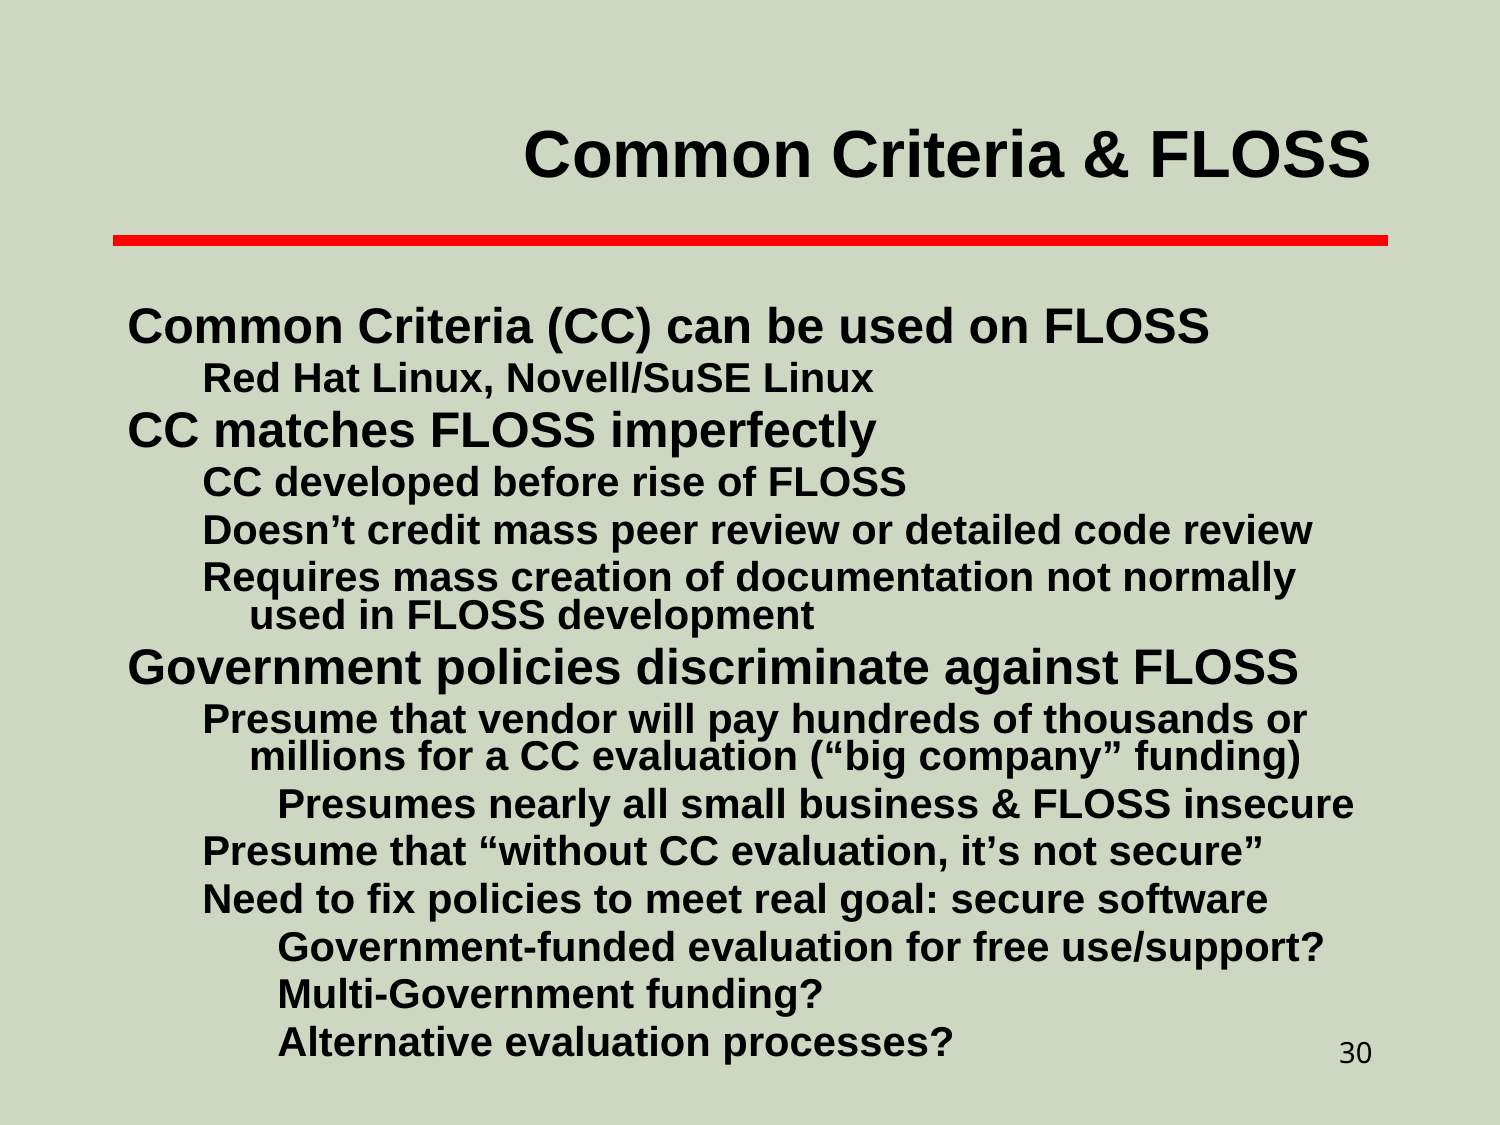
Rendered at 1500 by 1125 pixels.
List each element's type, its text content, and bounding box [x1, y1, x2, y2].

title Common Criteria & FLOSS [337, 85, 1388, 224]
list Common Criteria (CC) can be used on FLOSS Red Hat Linux, Novell/SuSE Linux CC matches FLOSS imperfectly CC developed before rise of FLOSS Doesn’t credit mass peer review or detailed code review Requires mass creation of documentation not normally used in FLOSS development Government policies discriminate against FLOSS Presume that vendor will pay hundreds of thousands or millions for a CC evaluation (“big company” funding) Presumes nearly all small business & FLOSS insecure Presume that “without CC evaluation, it’s not secure” Need to fix policies to meet real goal: secure software Government-funded evaluation for free use/support? Multi-Government funding? Alternative evaluation processes? [112, 299, 1388, 1120]
